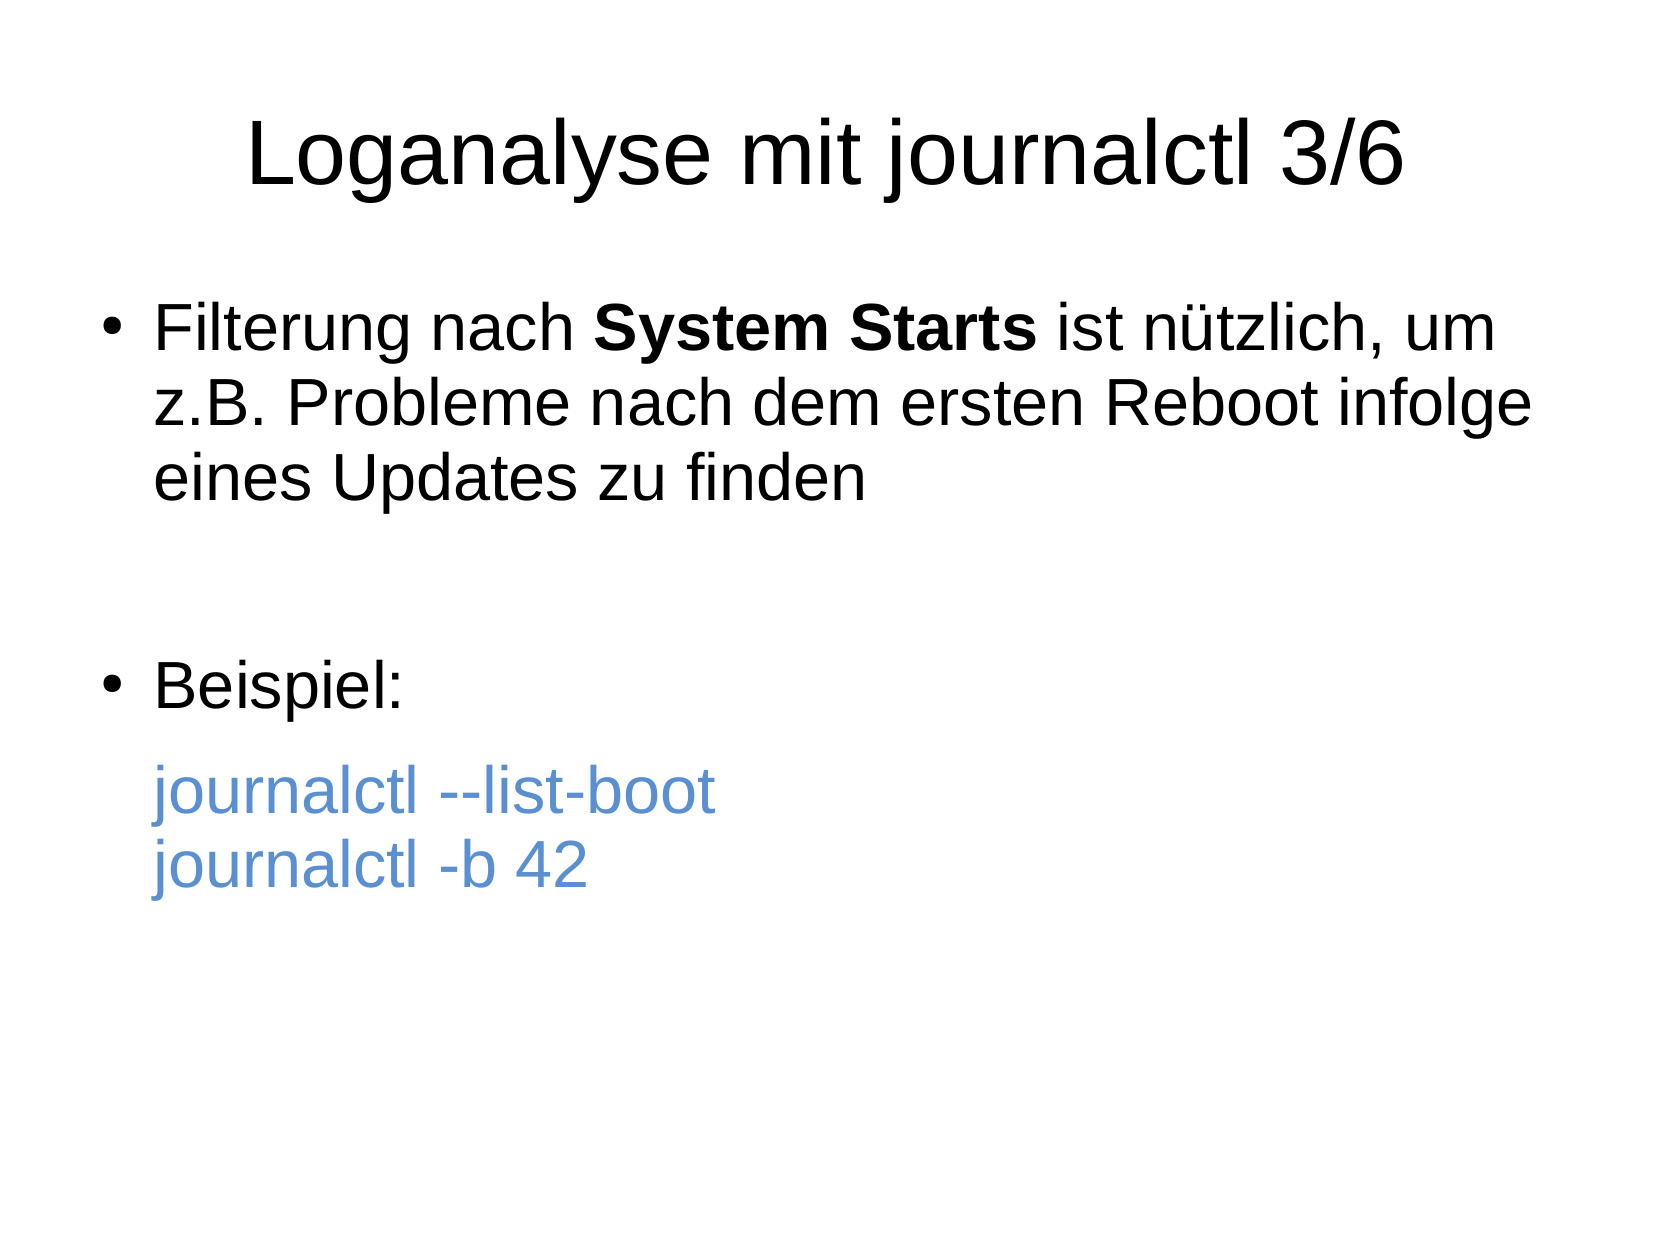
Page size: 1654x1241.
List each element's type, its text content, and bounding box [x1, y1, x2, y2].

title Loganalyse mit journalctl 3/6 [82, 49, 1571, 257]
list Filterung nach System Starts ist nützlich, um z.B. Probleme nach dem ersten Reboot infolge eines Updates zu finden Beispiel: journalctl --list-boot journalctl -b 42 [82, 290, 1571, 1010]
